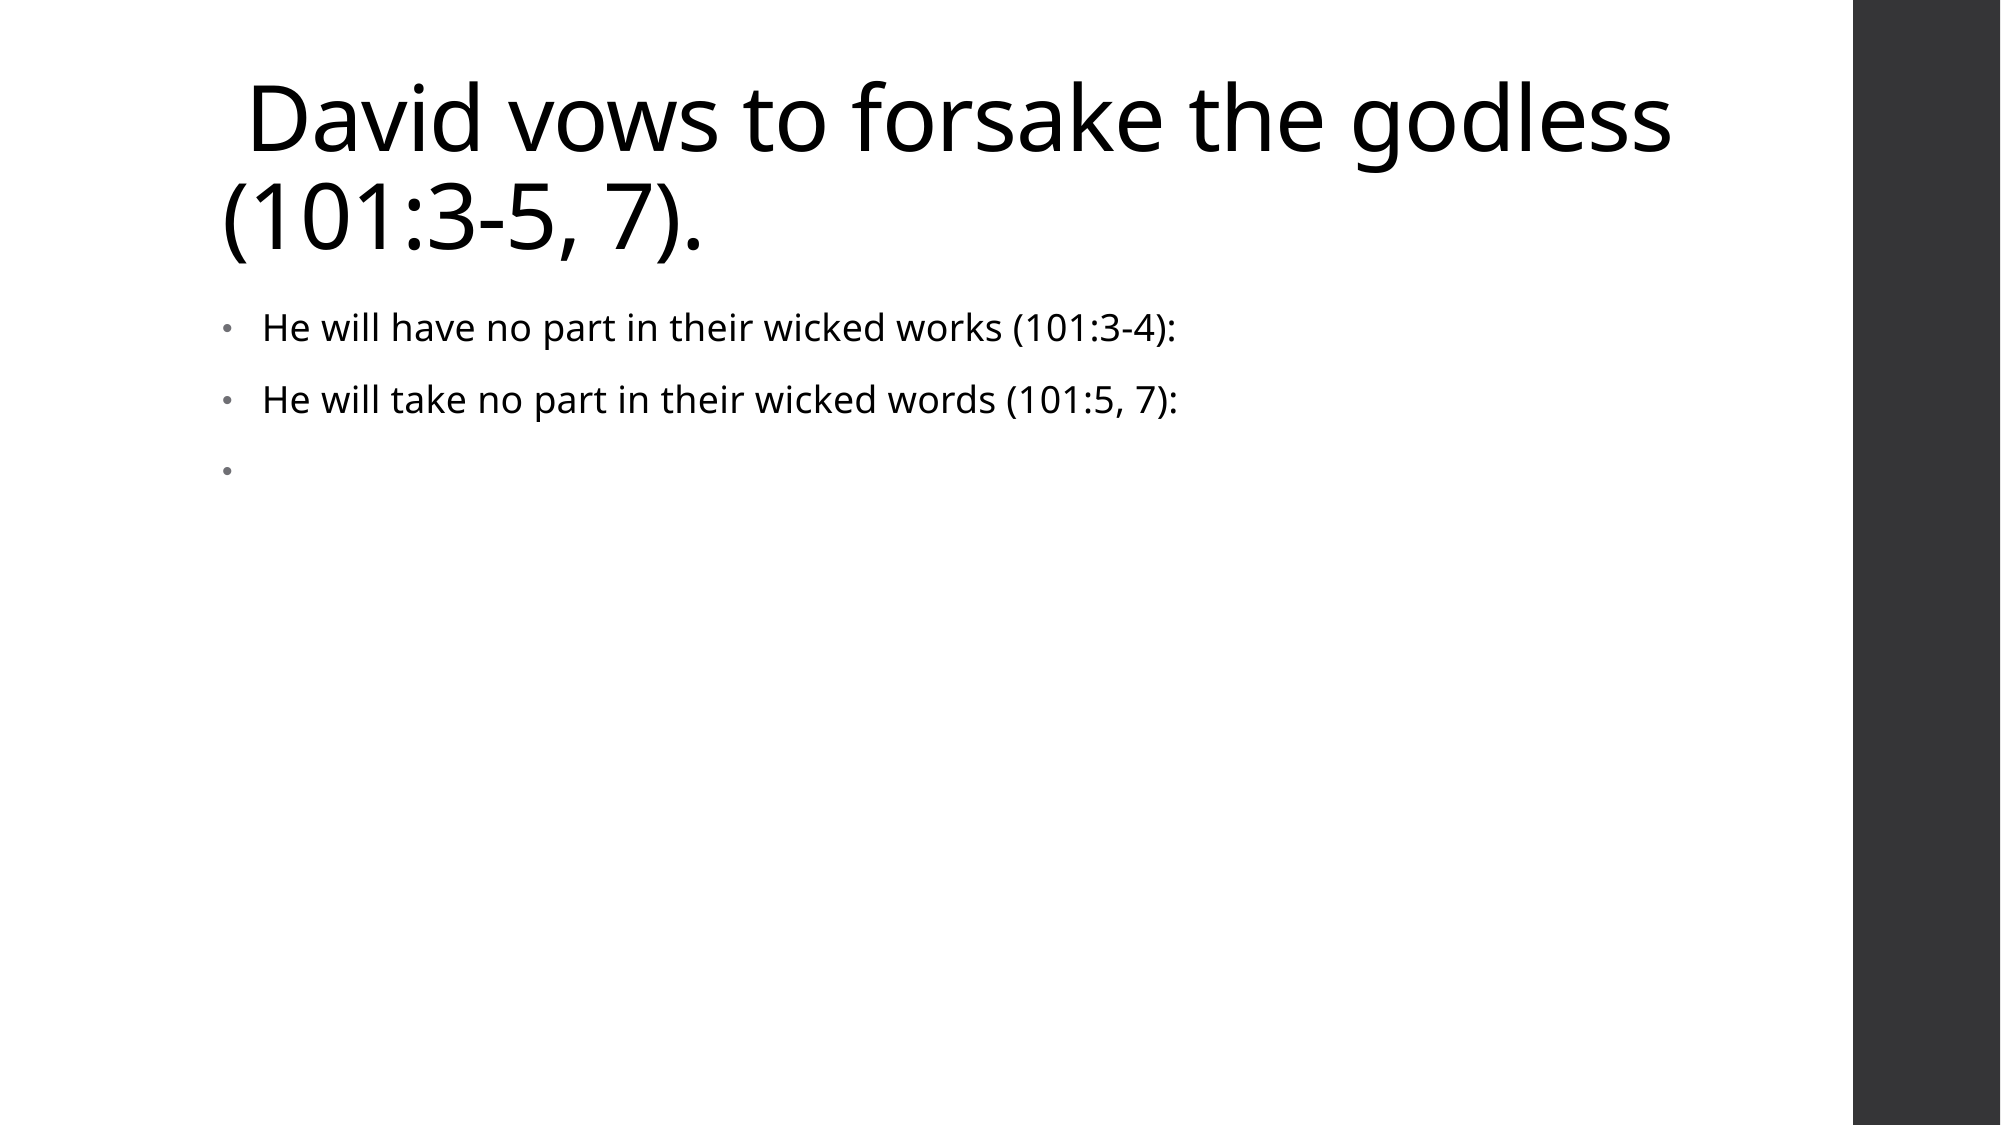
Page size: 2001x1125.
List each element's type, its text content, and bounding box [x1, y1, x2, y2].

title David vows to forsake the godless (101:3-5, 7). [206, 60, 1797, 278]
list He will have no part in their wicked works (101:3-4): He will take no part in their wicked words (101:5, 7): [206, 299, 1617, 1014]
